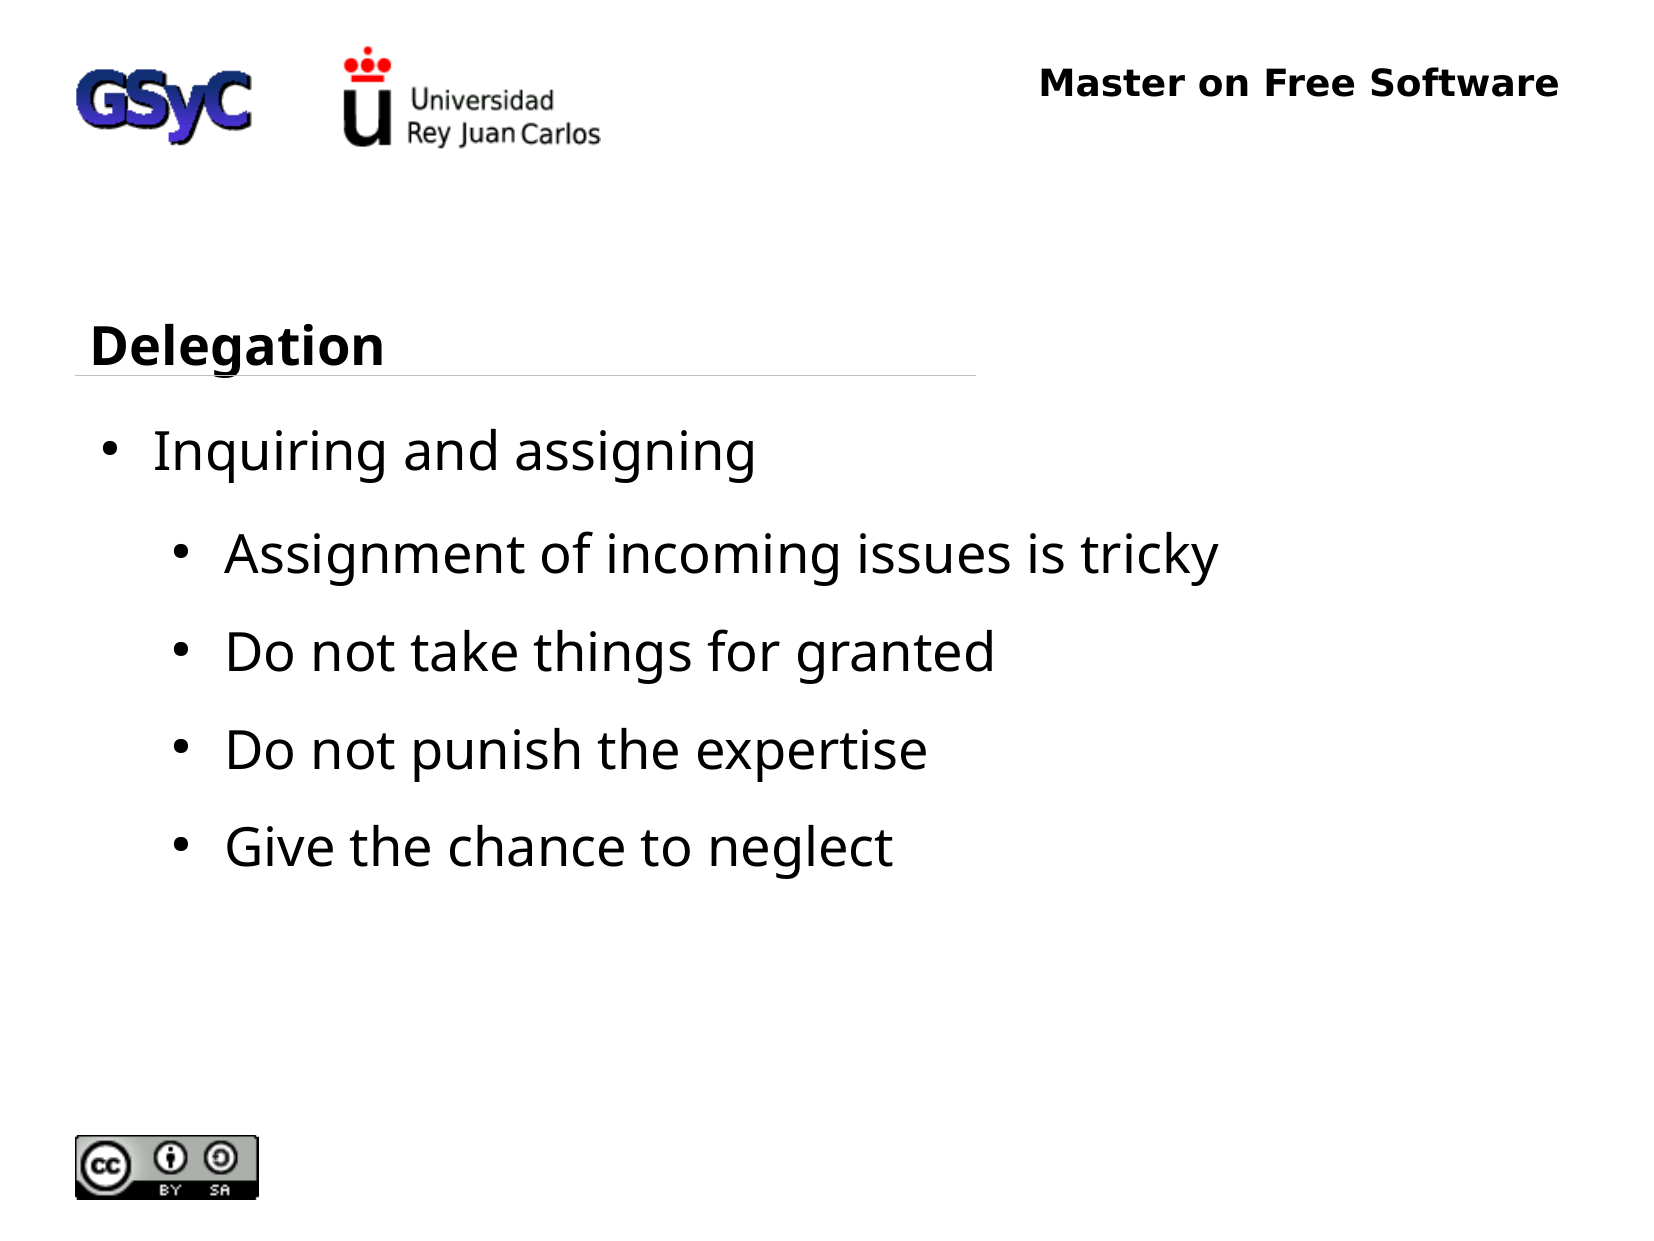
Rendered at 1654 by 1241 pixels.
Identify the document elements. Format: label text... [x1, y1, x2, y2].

picture [75, 1163, 259, 1200]
list Inquiring and assigning Assignment of incoming issues is tricky Do not take things for granted Do not punish the expertise Give the chance to neglect [82, 412, 1571, 1109]
picture [75, 46, 601, 150]
text_box [75, 412, 1576, 1163]
text_box Delegation [75, 300, 1538, 381]
